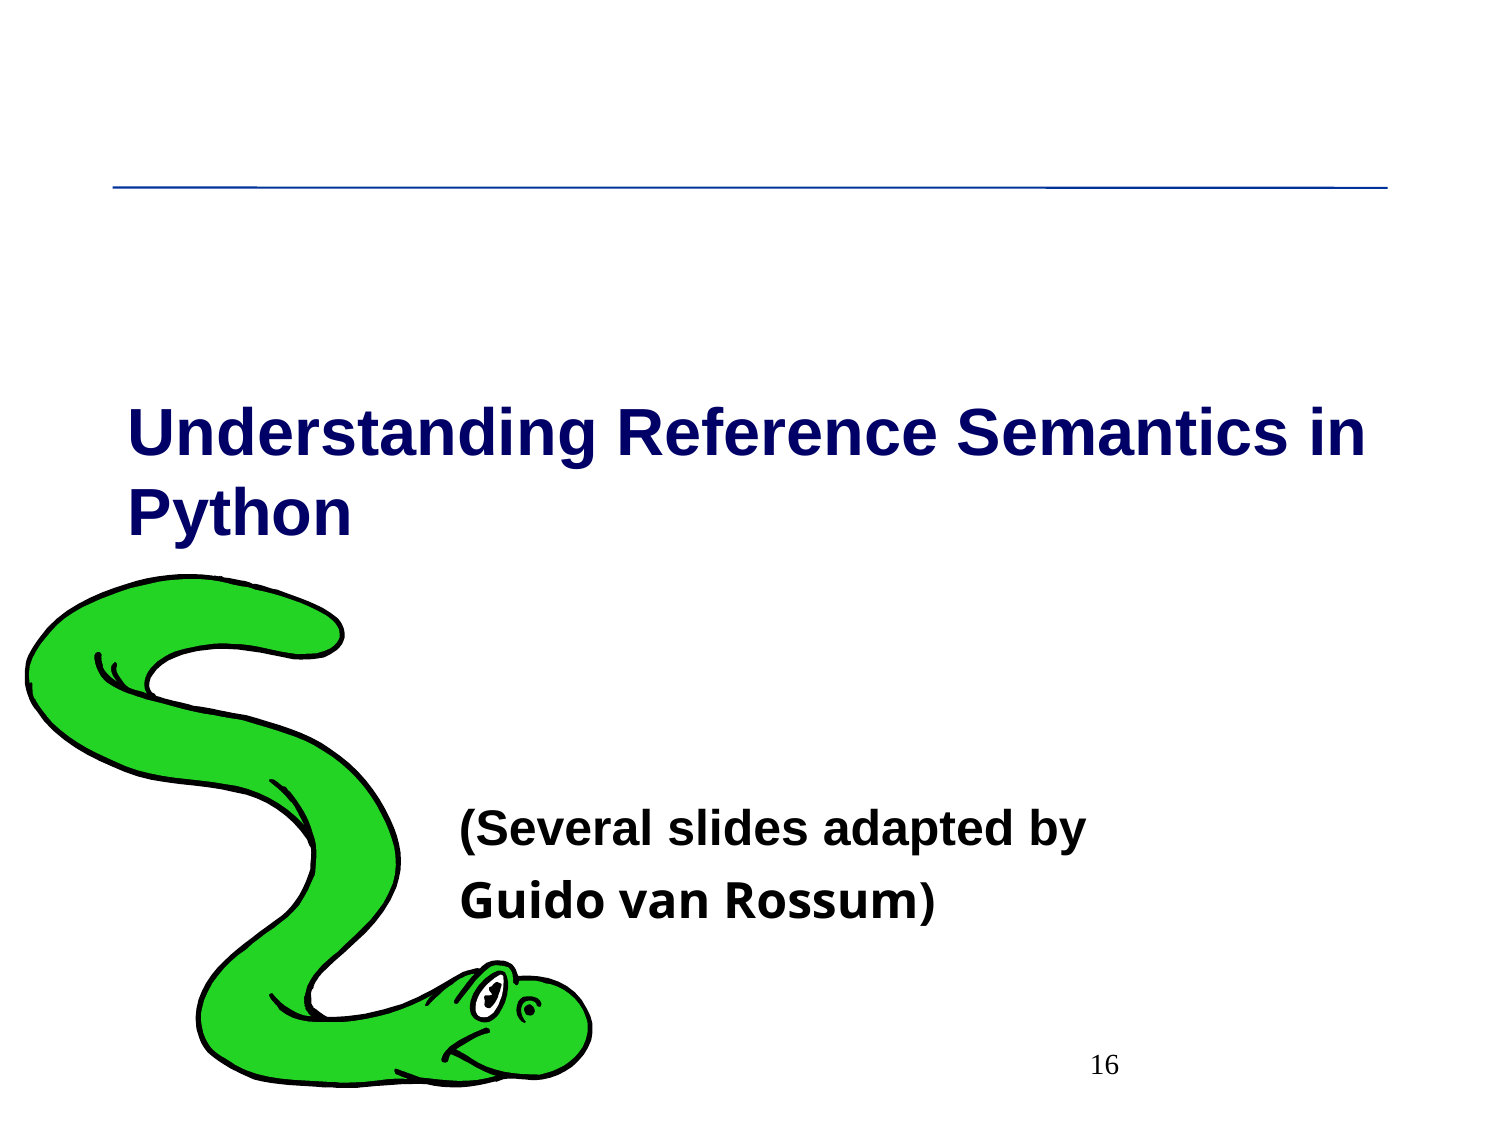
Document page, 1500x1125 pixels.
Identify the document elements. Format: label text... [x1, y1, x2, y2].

text_box <number> [1074, 1024, 1424, 1102]
picture [24, 561, 604, 1088]
subtitle (Several slides adapted by Guido van Rossum) [604, 788, 1373, 936]
title Understanding Reference Semantics in Python [112, 381, 1388, 557]
